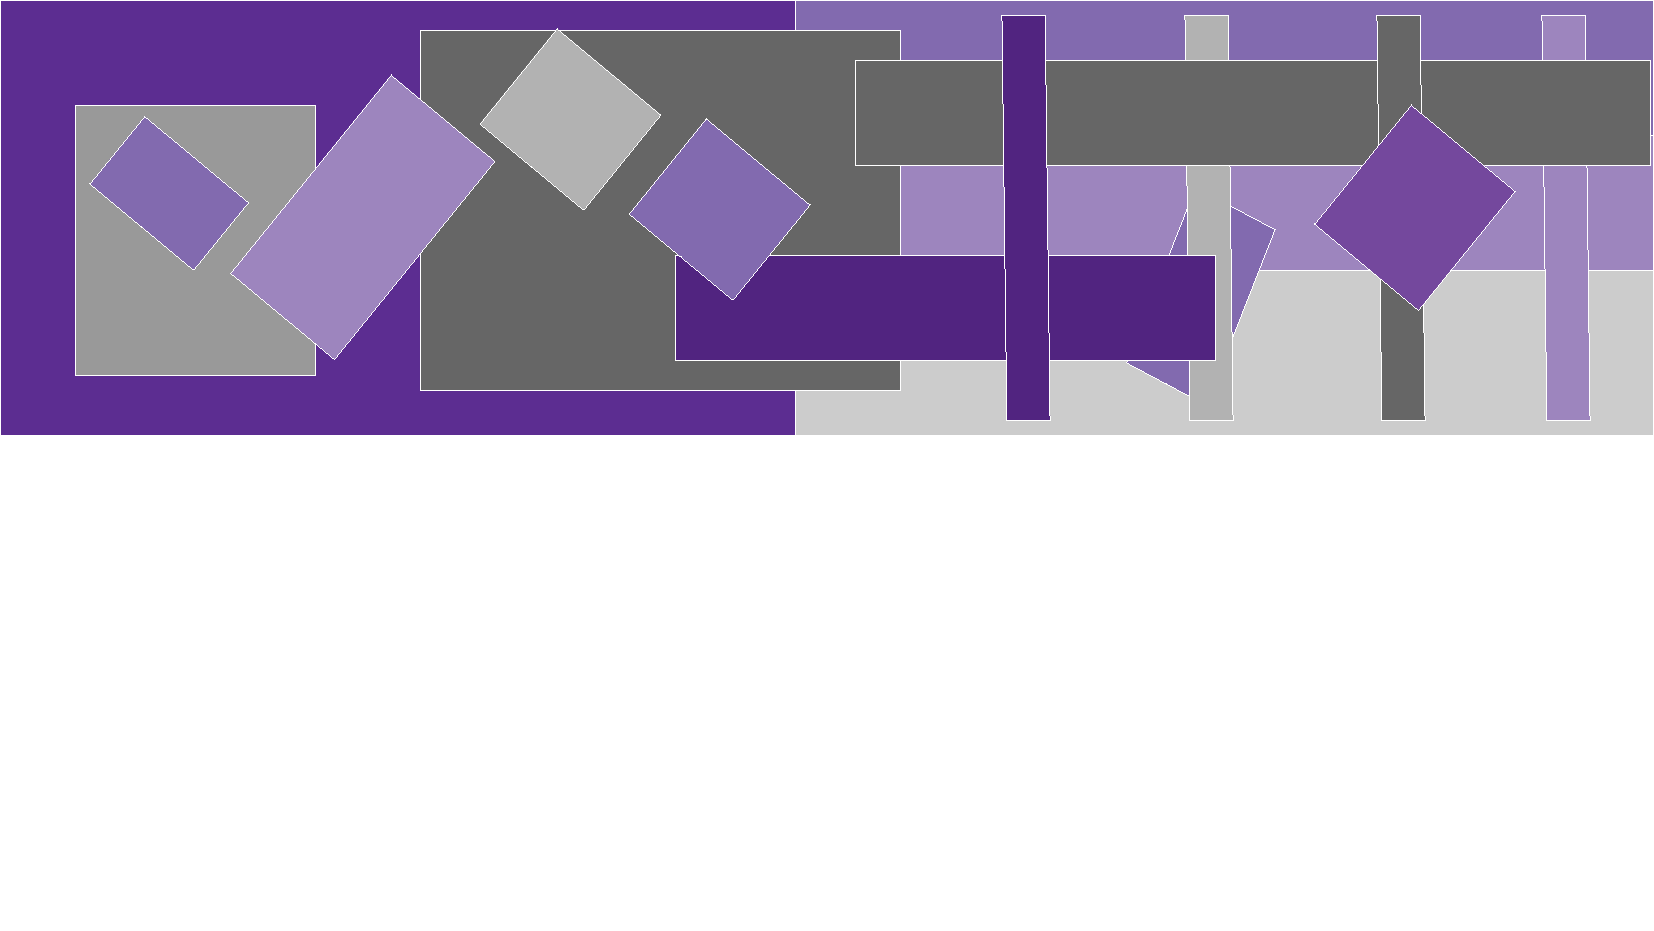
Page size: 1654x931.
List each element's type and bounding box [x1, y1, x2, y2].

text_box [0, 0, 1654, 436]
